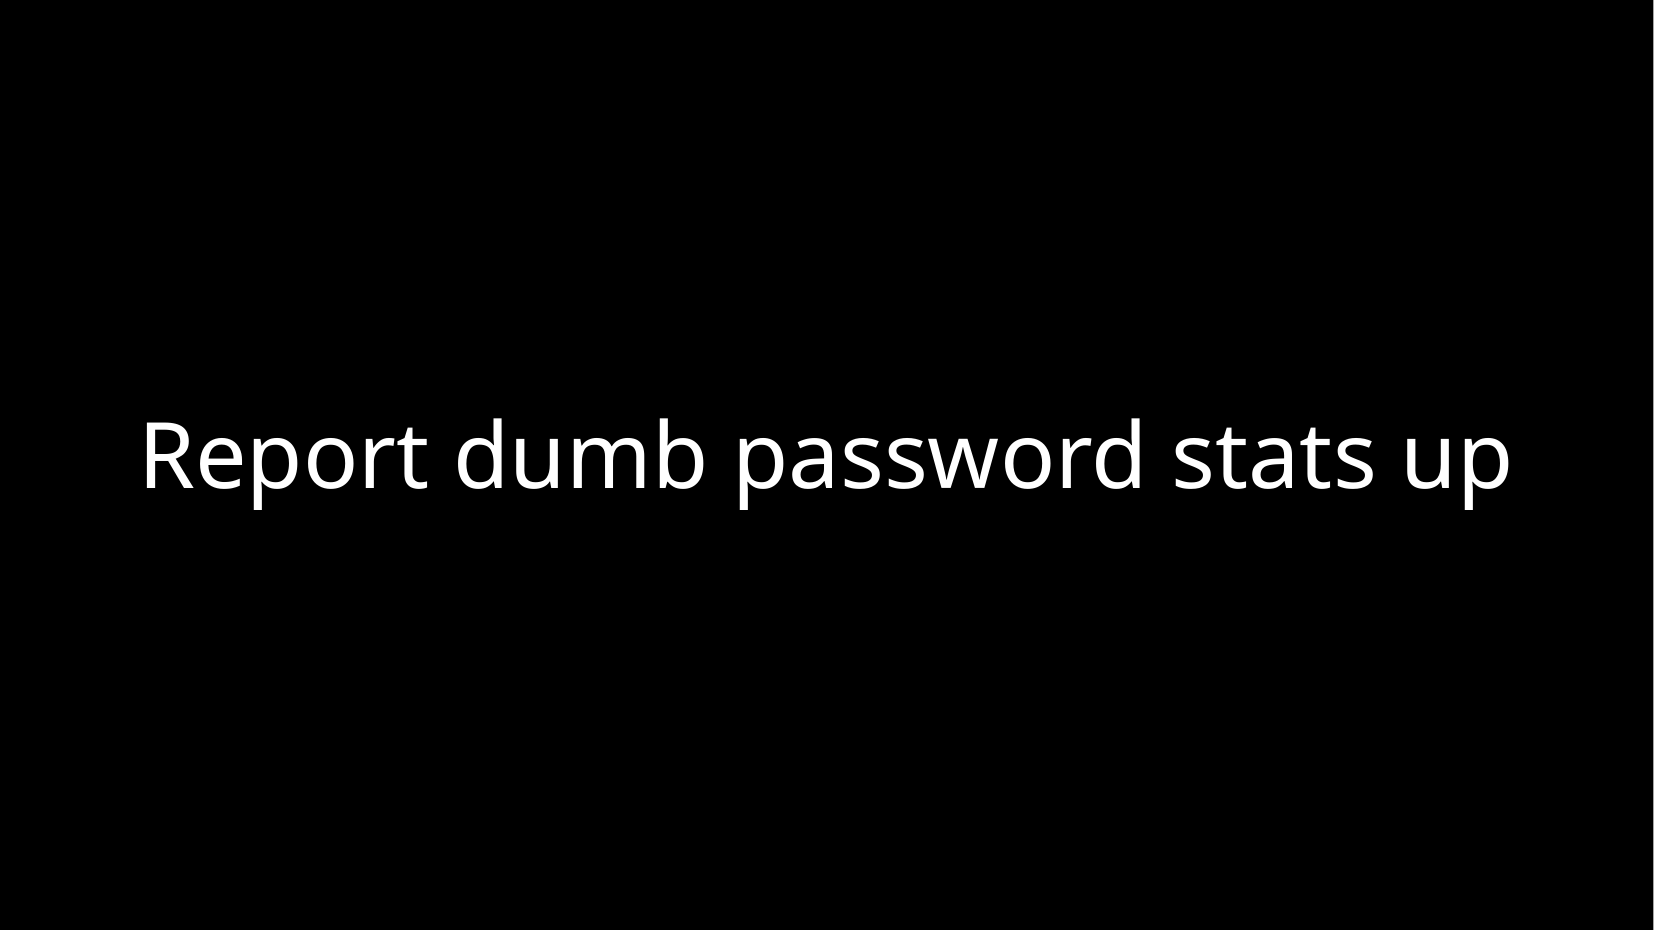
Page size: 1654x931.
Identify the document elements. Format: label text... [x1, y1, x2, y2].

title Report dumb password stats up [82, 375, 1571, 531]
